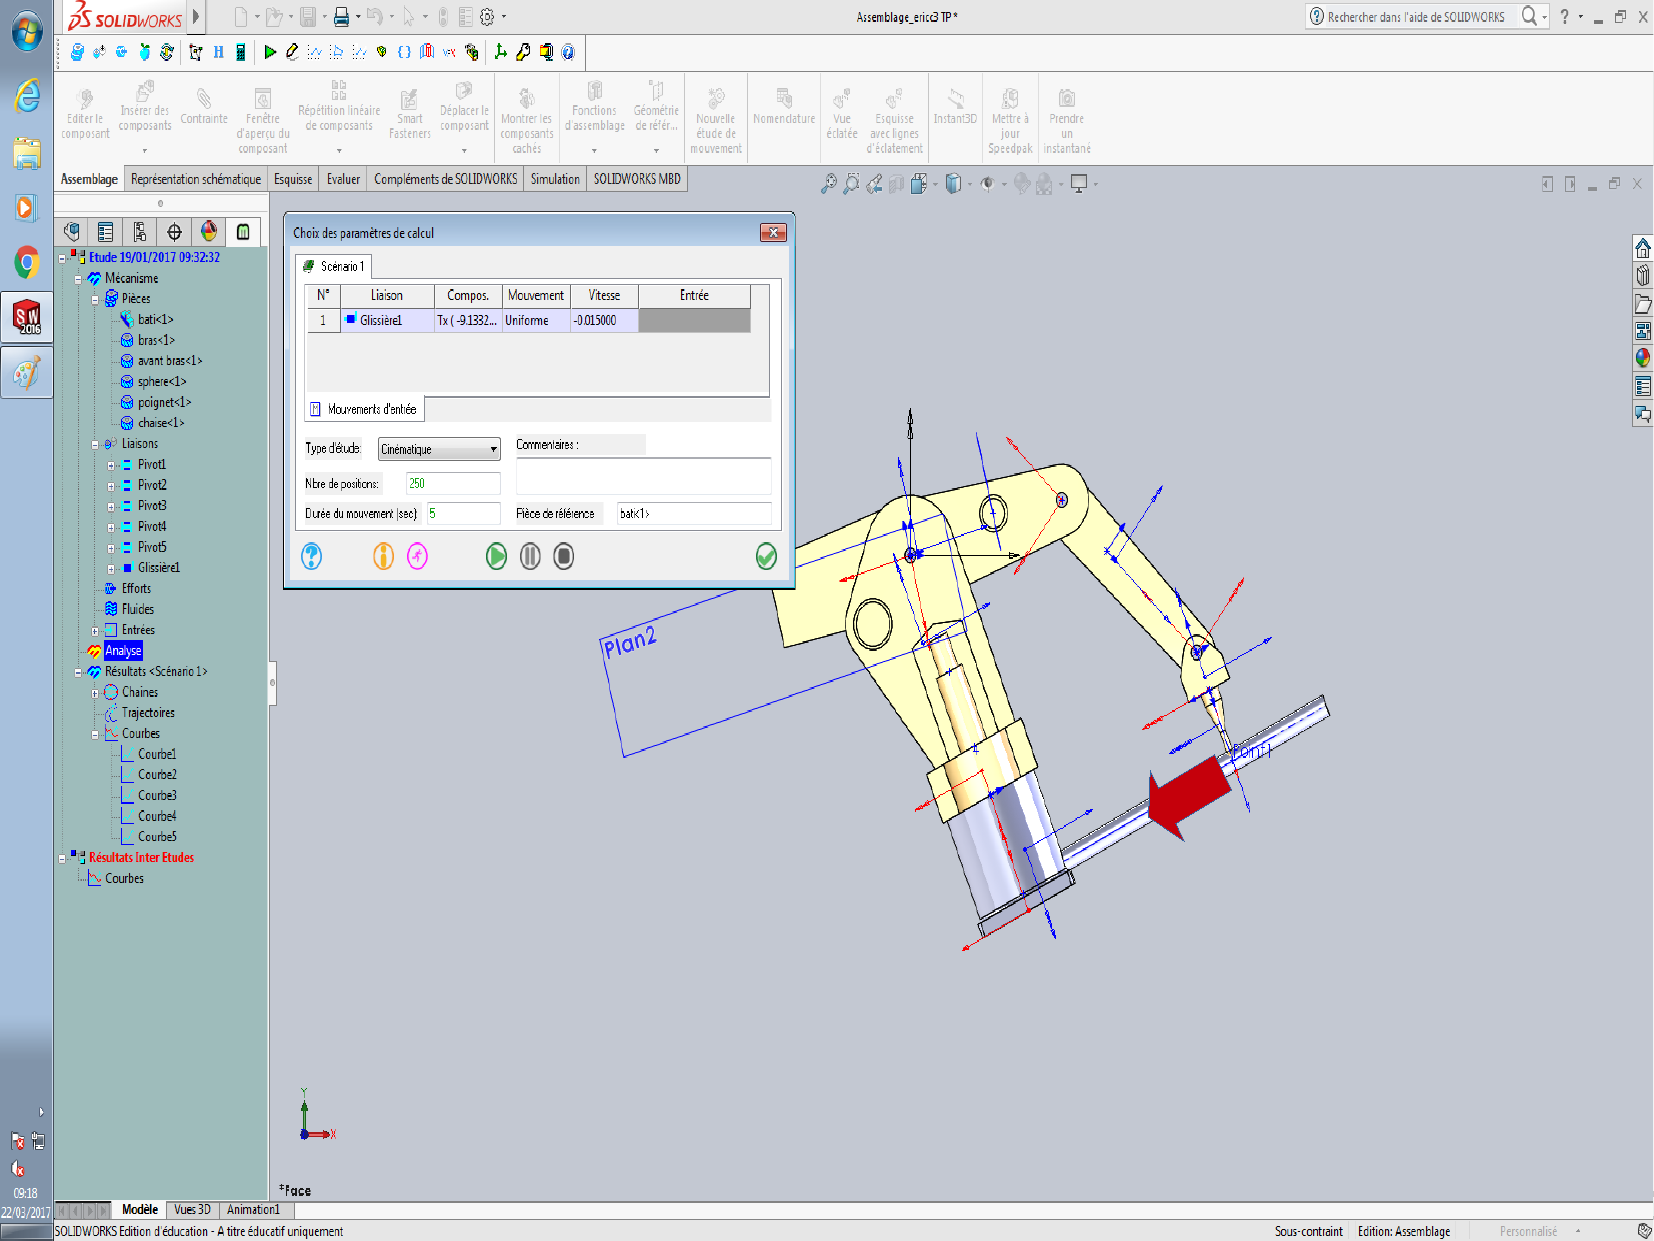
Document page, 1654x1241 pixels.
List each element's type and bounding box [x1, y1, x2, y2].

picture [0, 0, 1654, 1241]
text_box [1148, 754, 1232, 842]
